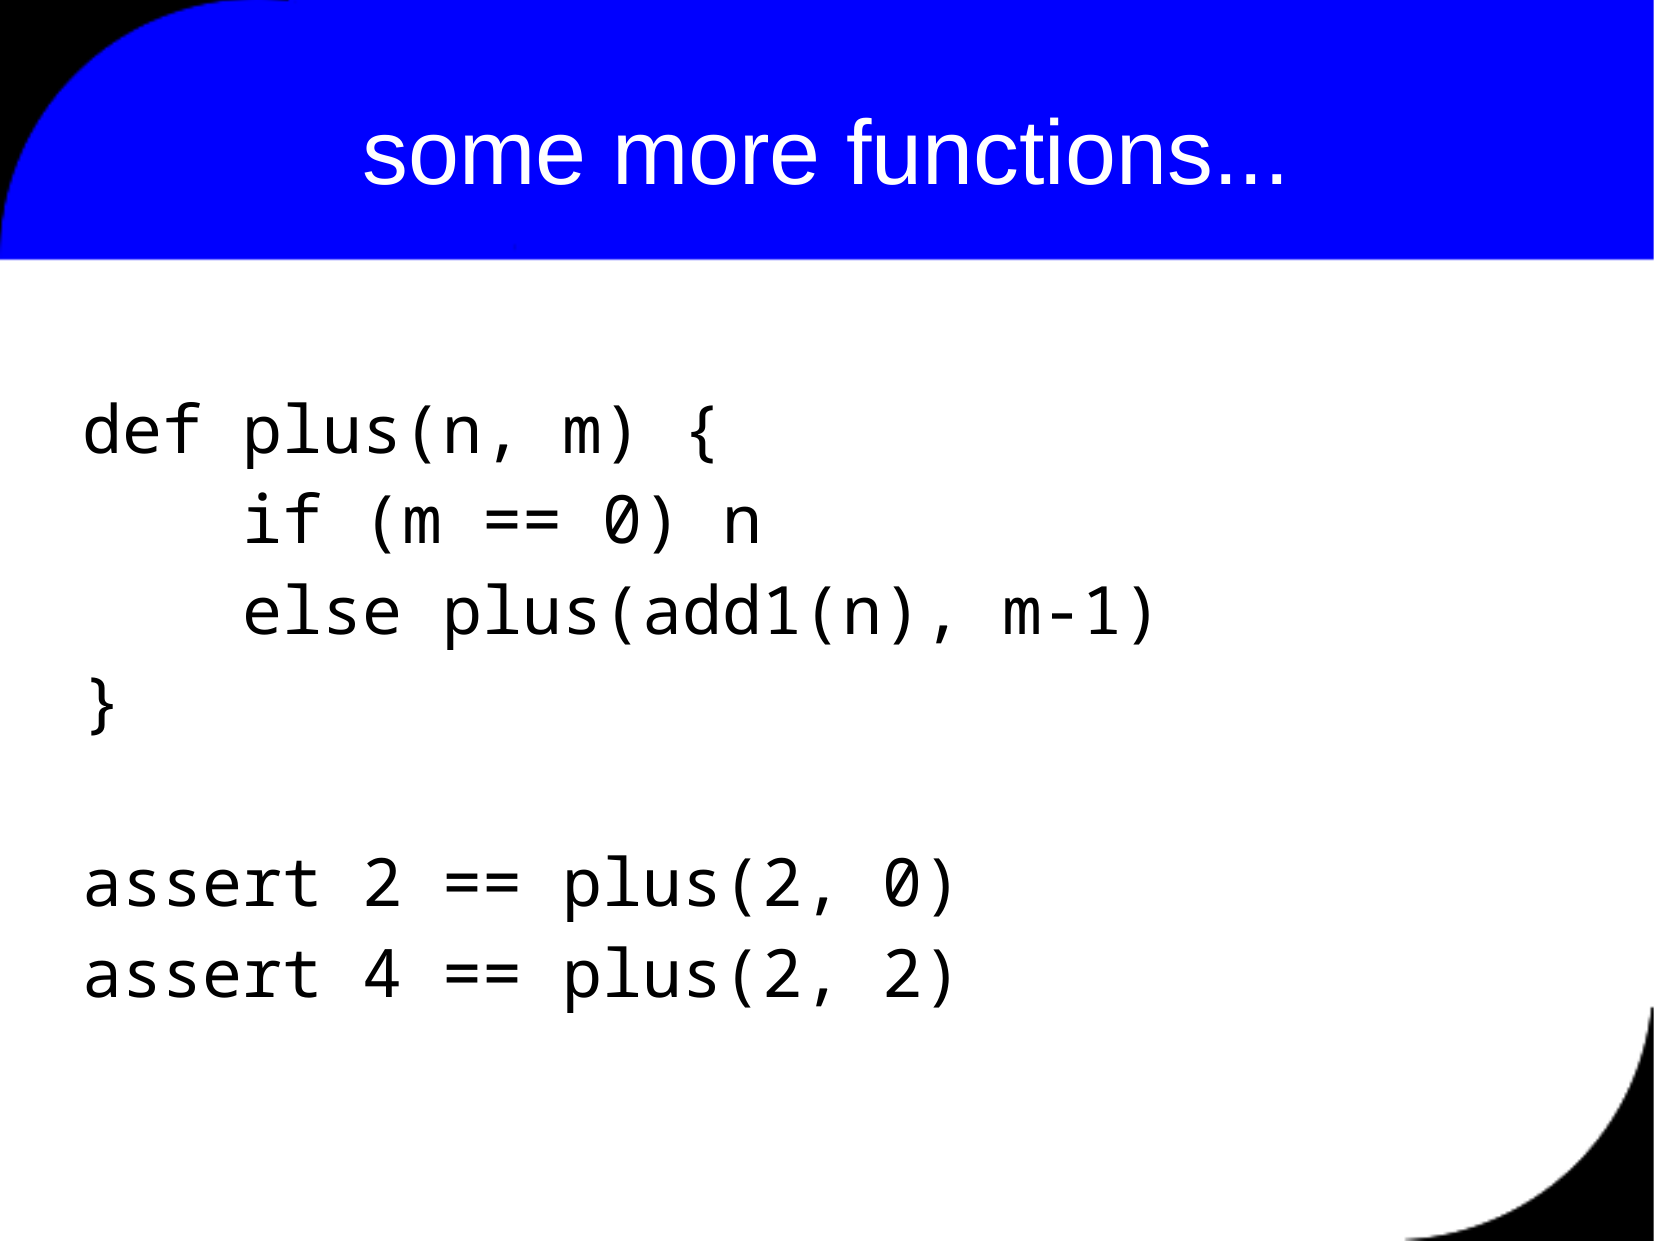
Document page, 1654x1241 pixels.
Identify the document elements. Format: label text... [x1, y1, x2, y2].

picture [0, 0, 1654, 1241]
subtitle def plus(n, m) { if (m == 0) n else plus(add1(n), m-1) } assert 2 == plus(2, 0) assert 4 == plus(2, 2) [82, 290, 1571, 1109]
title some more functions... [82, 56, 1571, 250]
